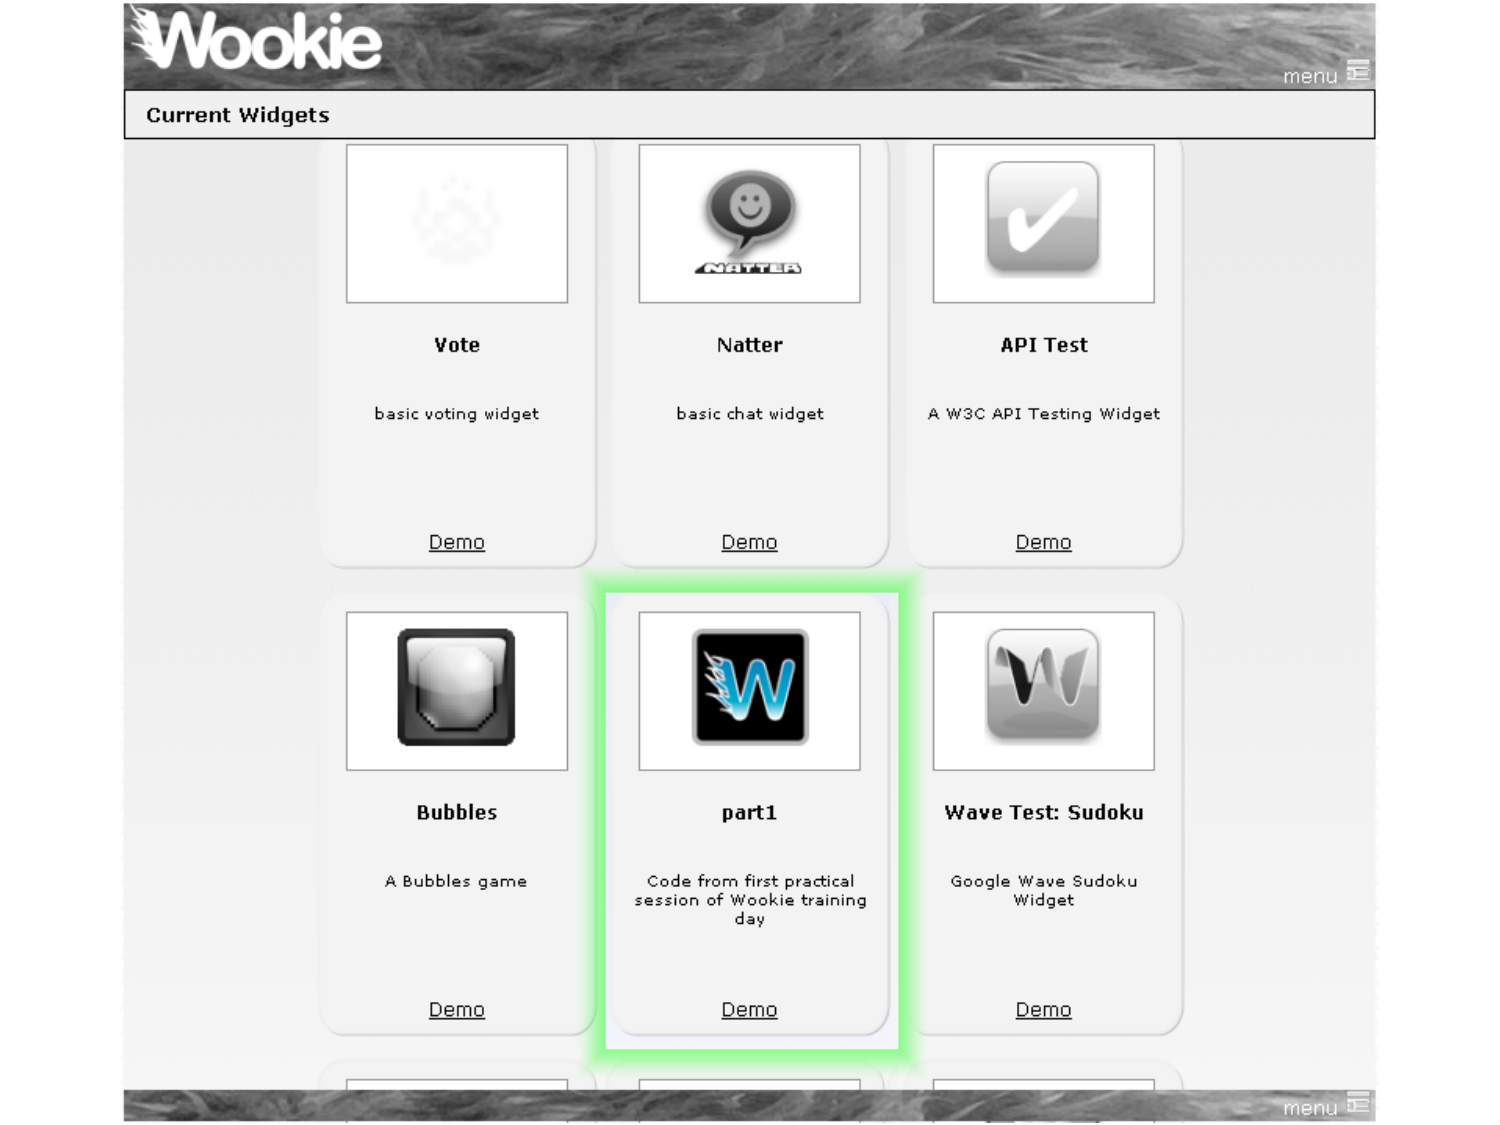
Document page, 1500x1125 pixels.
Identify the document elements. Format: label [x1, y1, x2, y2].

picture [121, 2, 1379, 1123]
